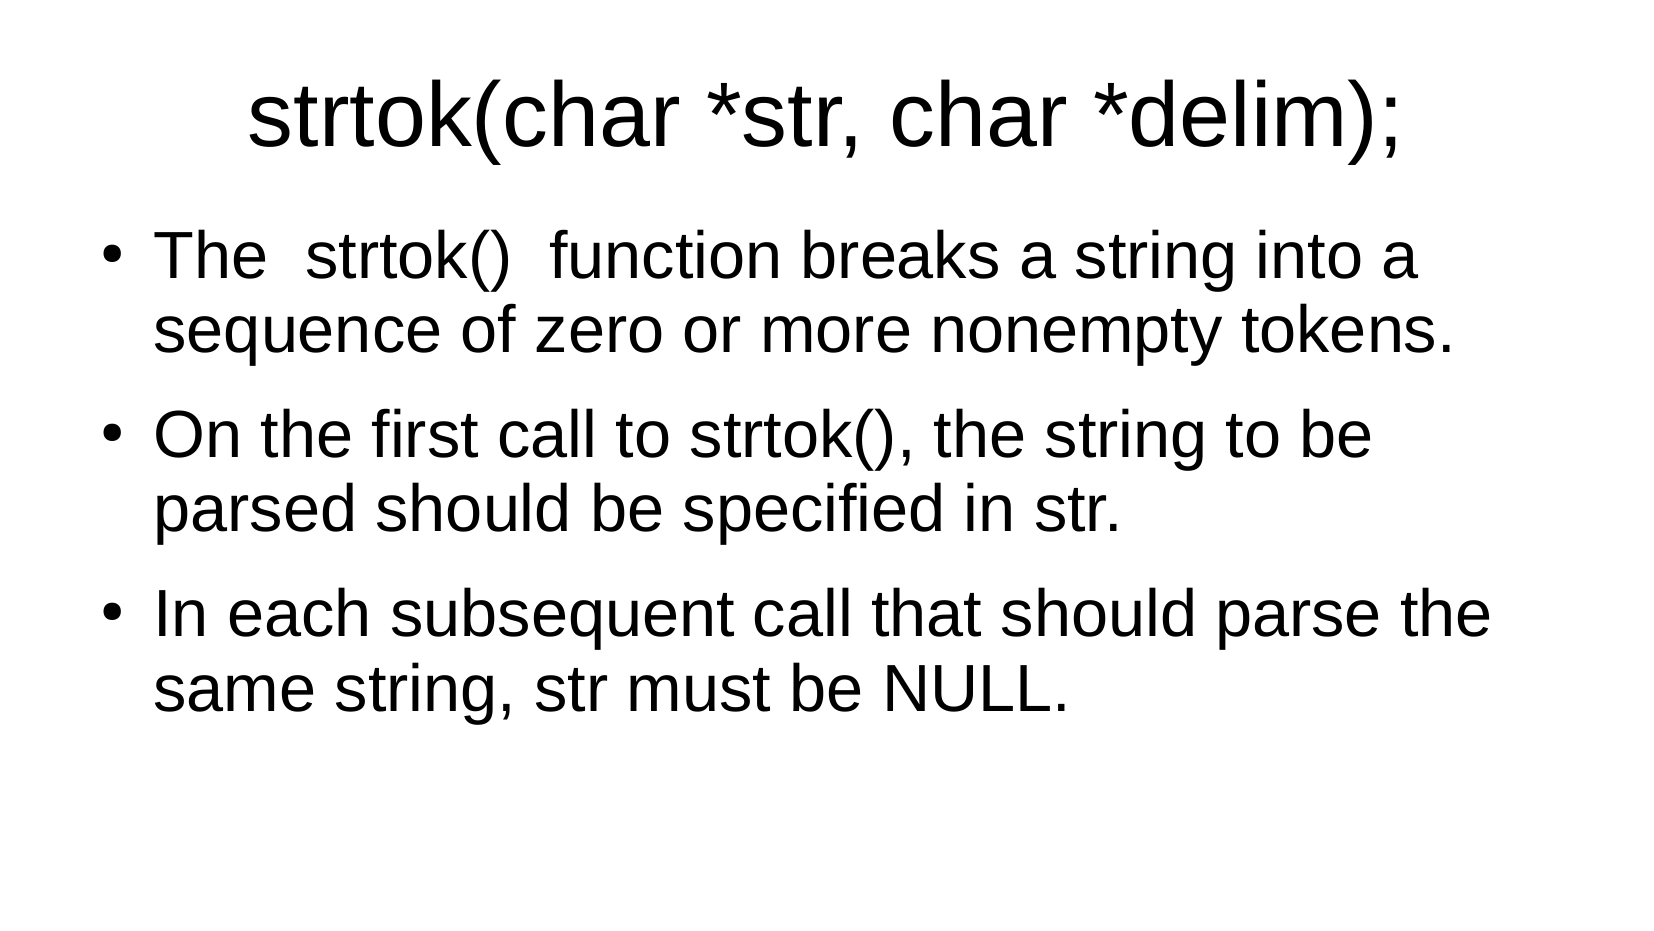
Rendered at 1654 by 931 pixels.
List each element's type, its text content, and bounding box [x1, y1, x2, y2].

list The strtok() function breaks a string into a sequence of zero or more nonempty tokens. On the first call to strtok(), the string to be parsed should be specified in str. In each subsequent call that should parse the same string, str must be NULL. [82, 217, 1571, 758]
title strtok(char *str, char *delim); [82, 37, 1571, 193]
